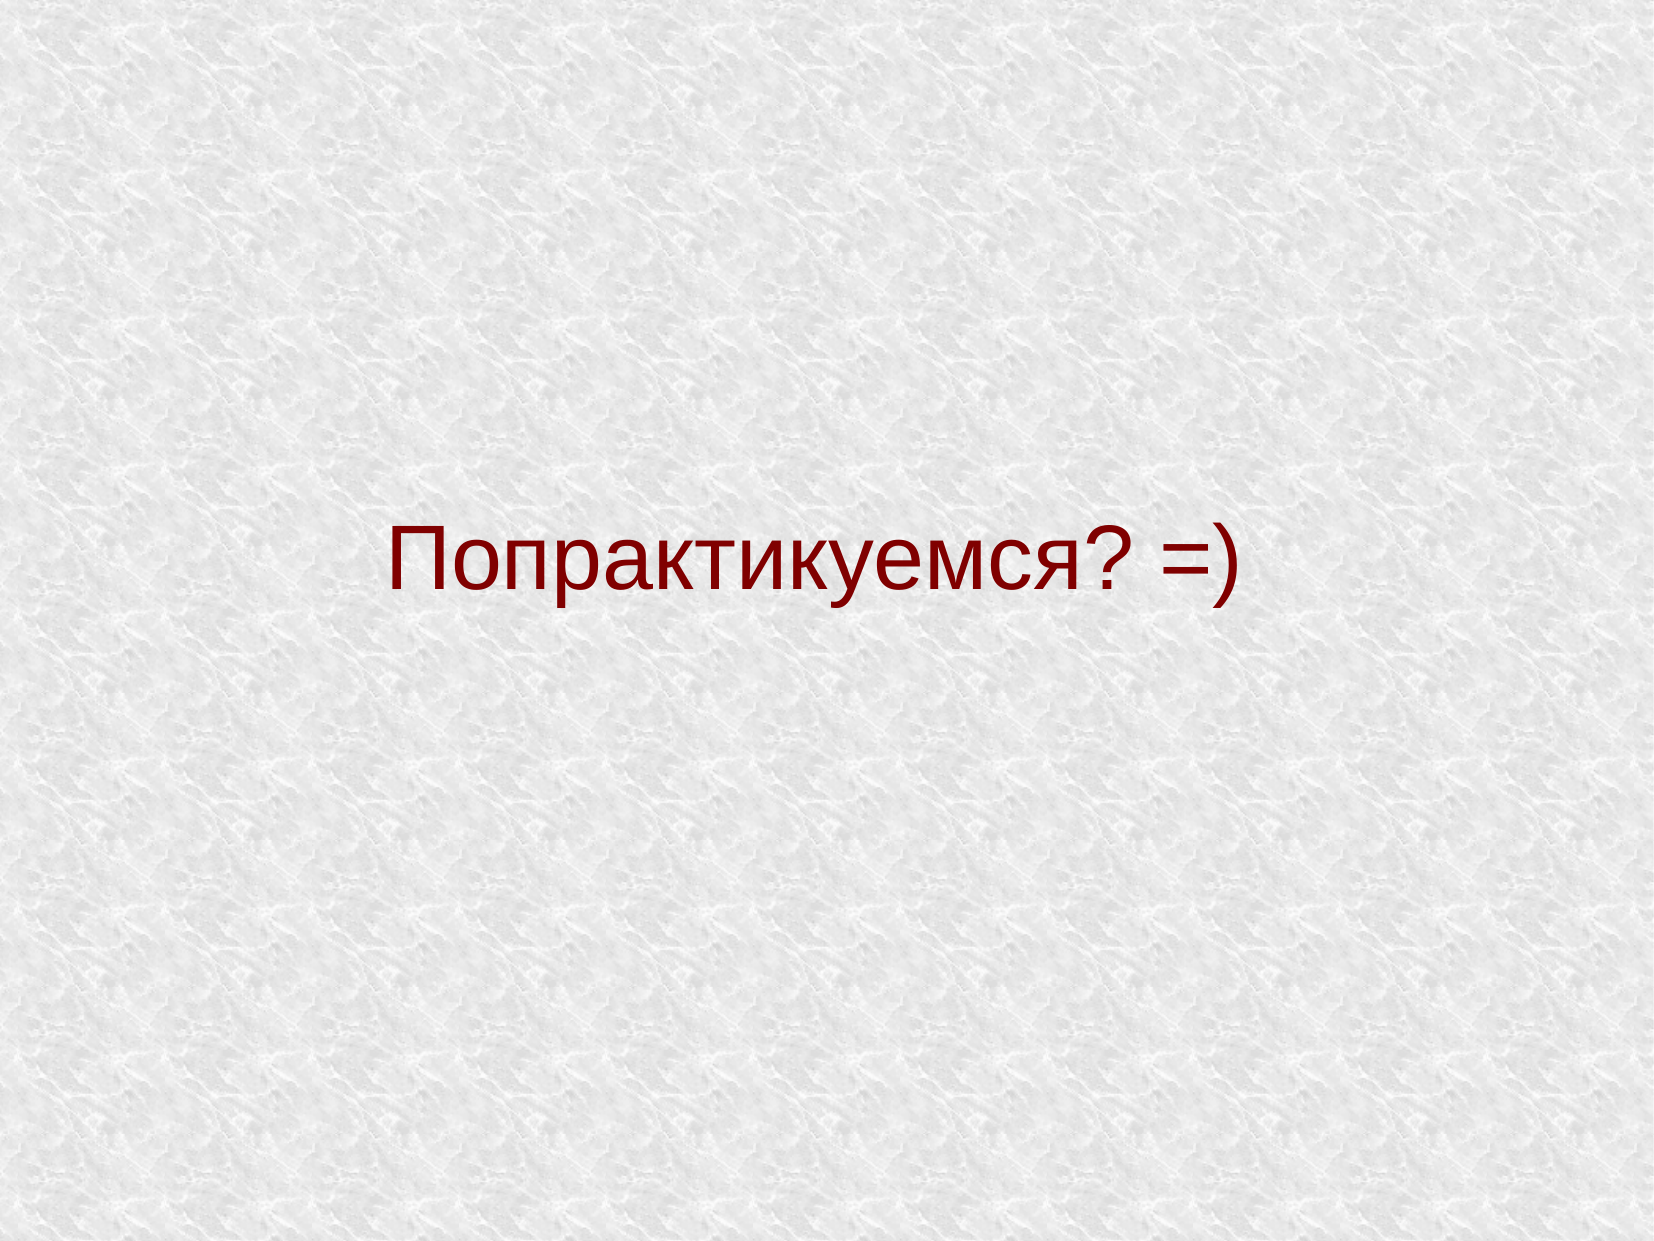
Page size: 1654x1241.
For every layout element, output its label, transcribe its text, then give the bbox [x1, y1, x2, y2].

title Попрактикуемся? =) [70, 454, 1559, 662]
picture [0, 0, 1654, 1241]
